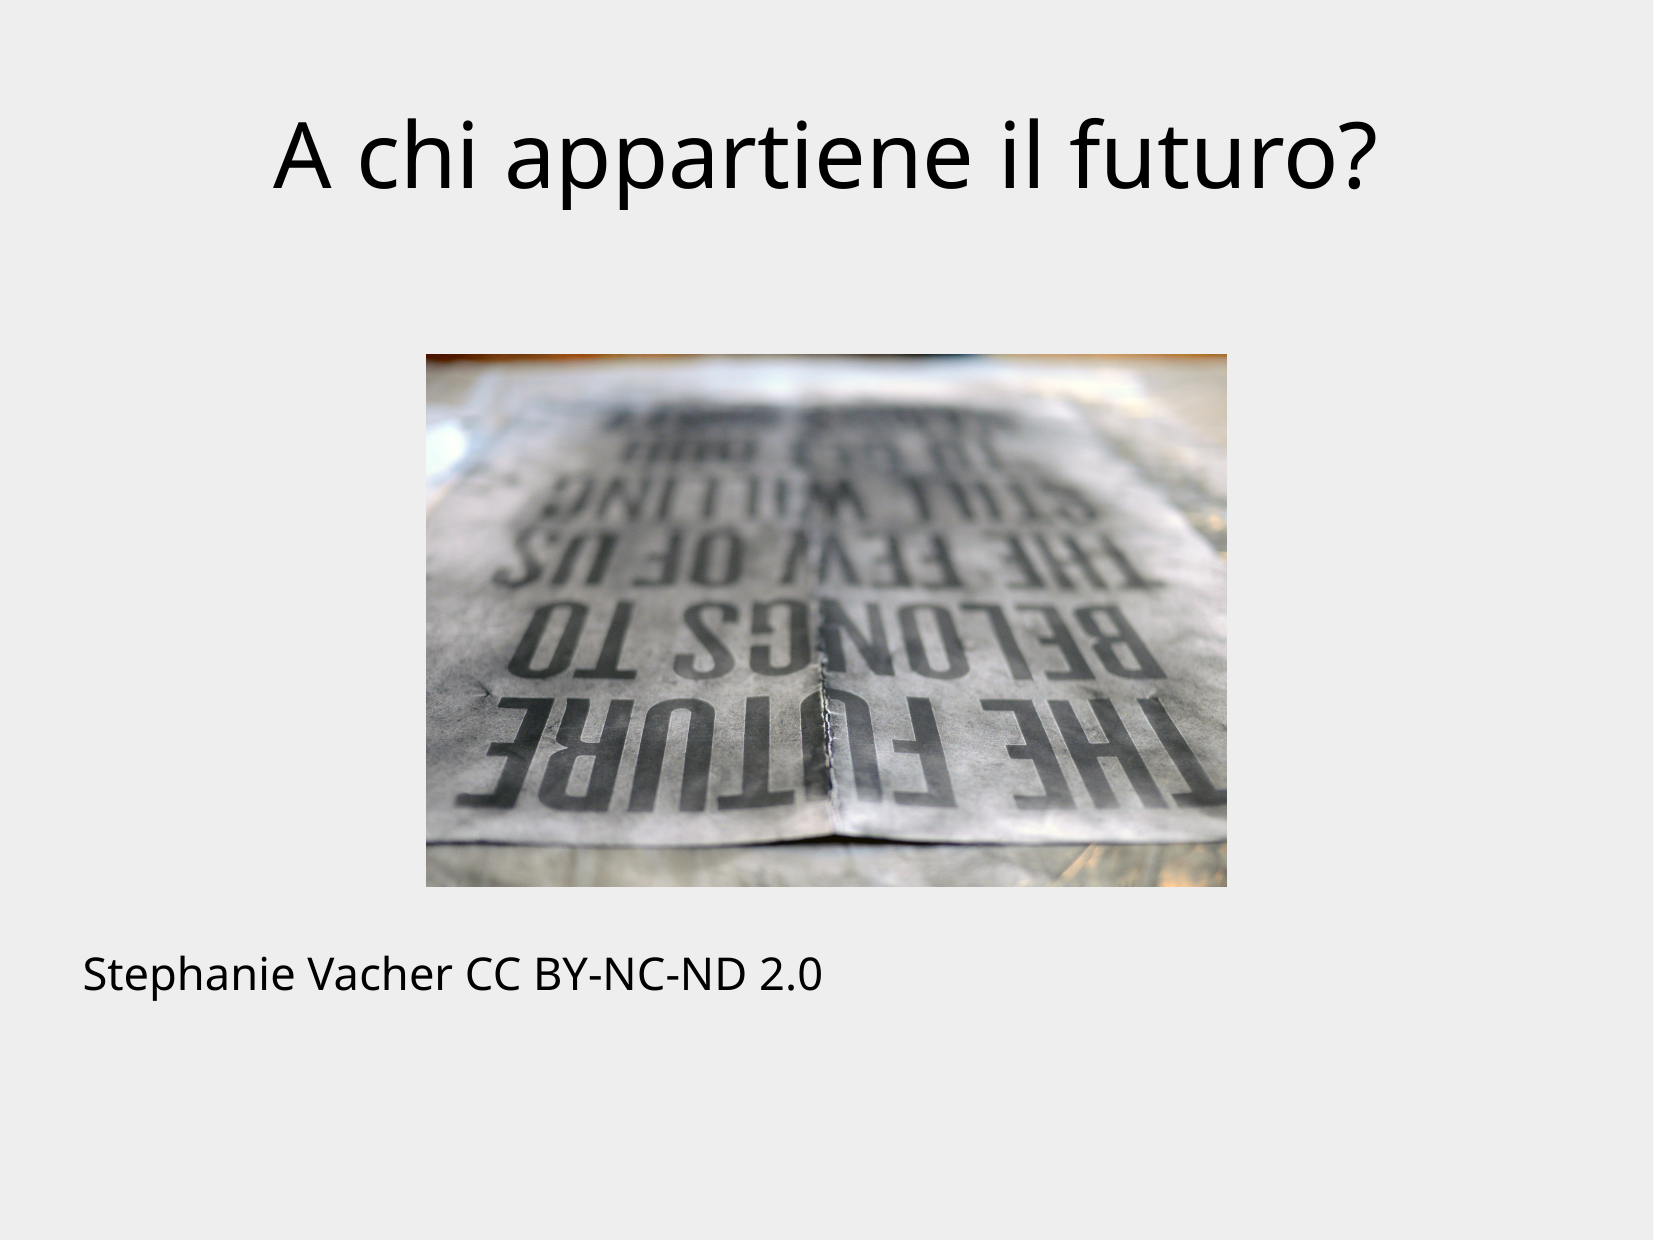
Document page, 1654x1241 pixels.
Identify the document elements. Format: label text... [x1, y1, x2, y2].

list Stephanie Vacher CC BY-NC-ND 2.0 [82, 290, 1571, 1010]
picture [426, 354, 1227, 887]
title A chi appartiene il futuro? [82, 49, 1571, 257]
